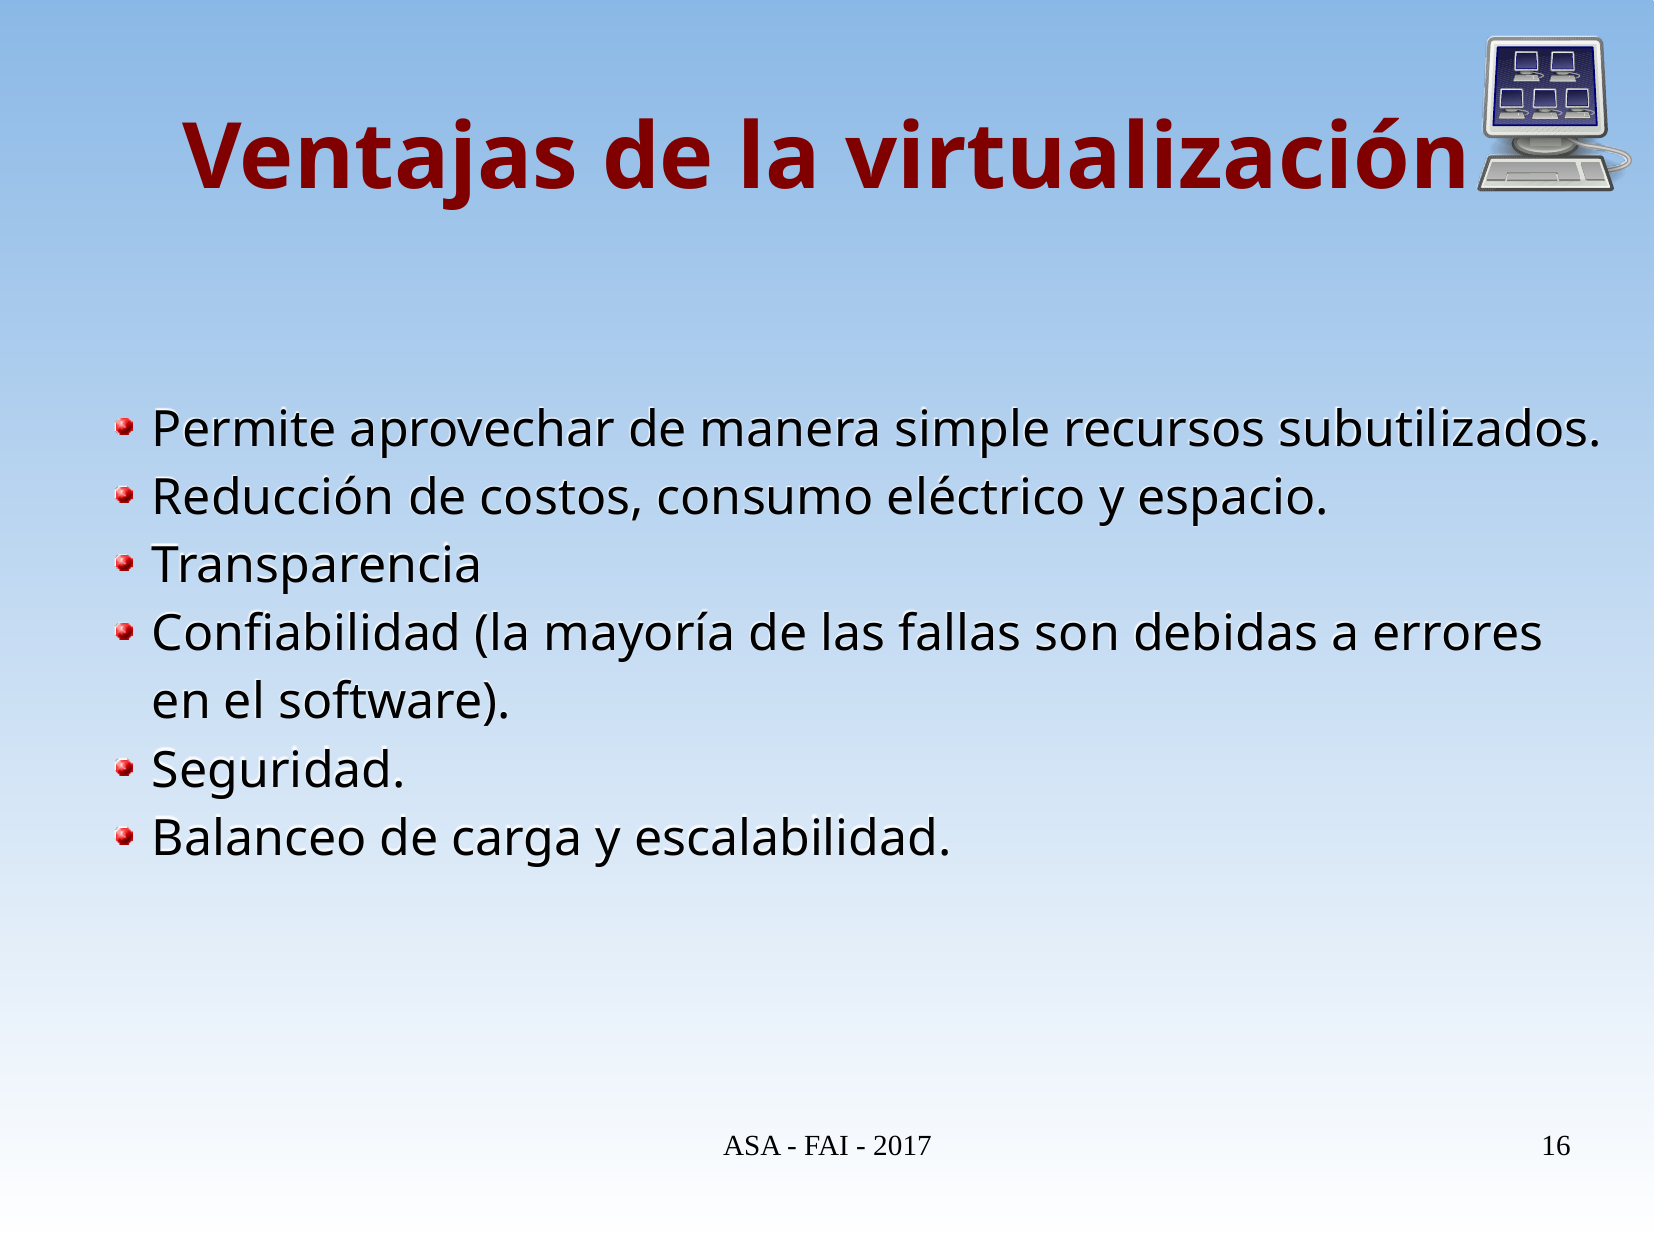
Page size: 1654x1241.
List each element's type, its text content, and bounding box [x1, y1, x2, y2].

title Ventajas de la virtualización [82, 49, 1571, 257]
picture [1474, 33, 1636, 196]
text_box Permite aprovechar de manera simple recursos subutilizados. Reducción de costos, consumo eléctrico y espacio. Transparencia Confiabilidad (la mayoría de las fallas son debidas a errores en el software). Seguridad. Balanceo de carga y escalabilidad. [101, 385, 1552, 856]
